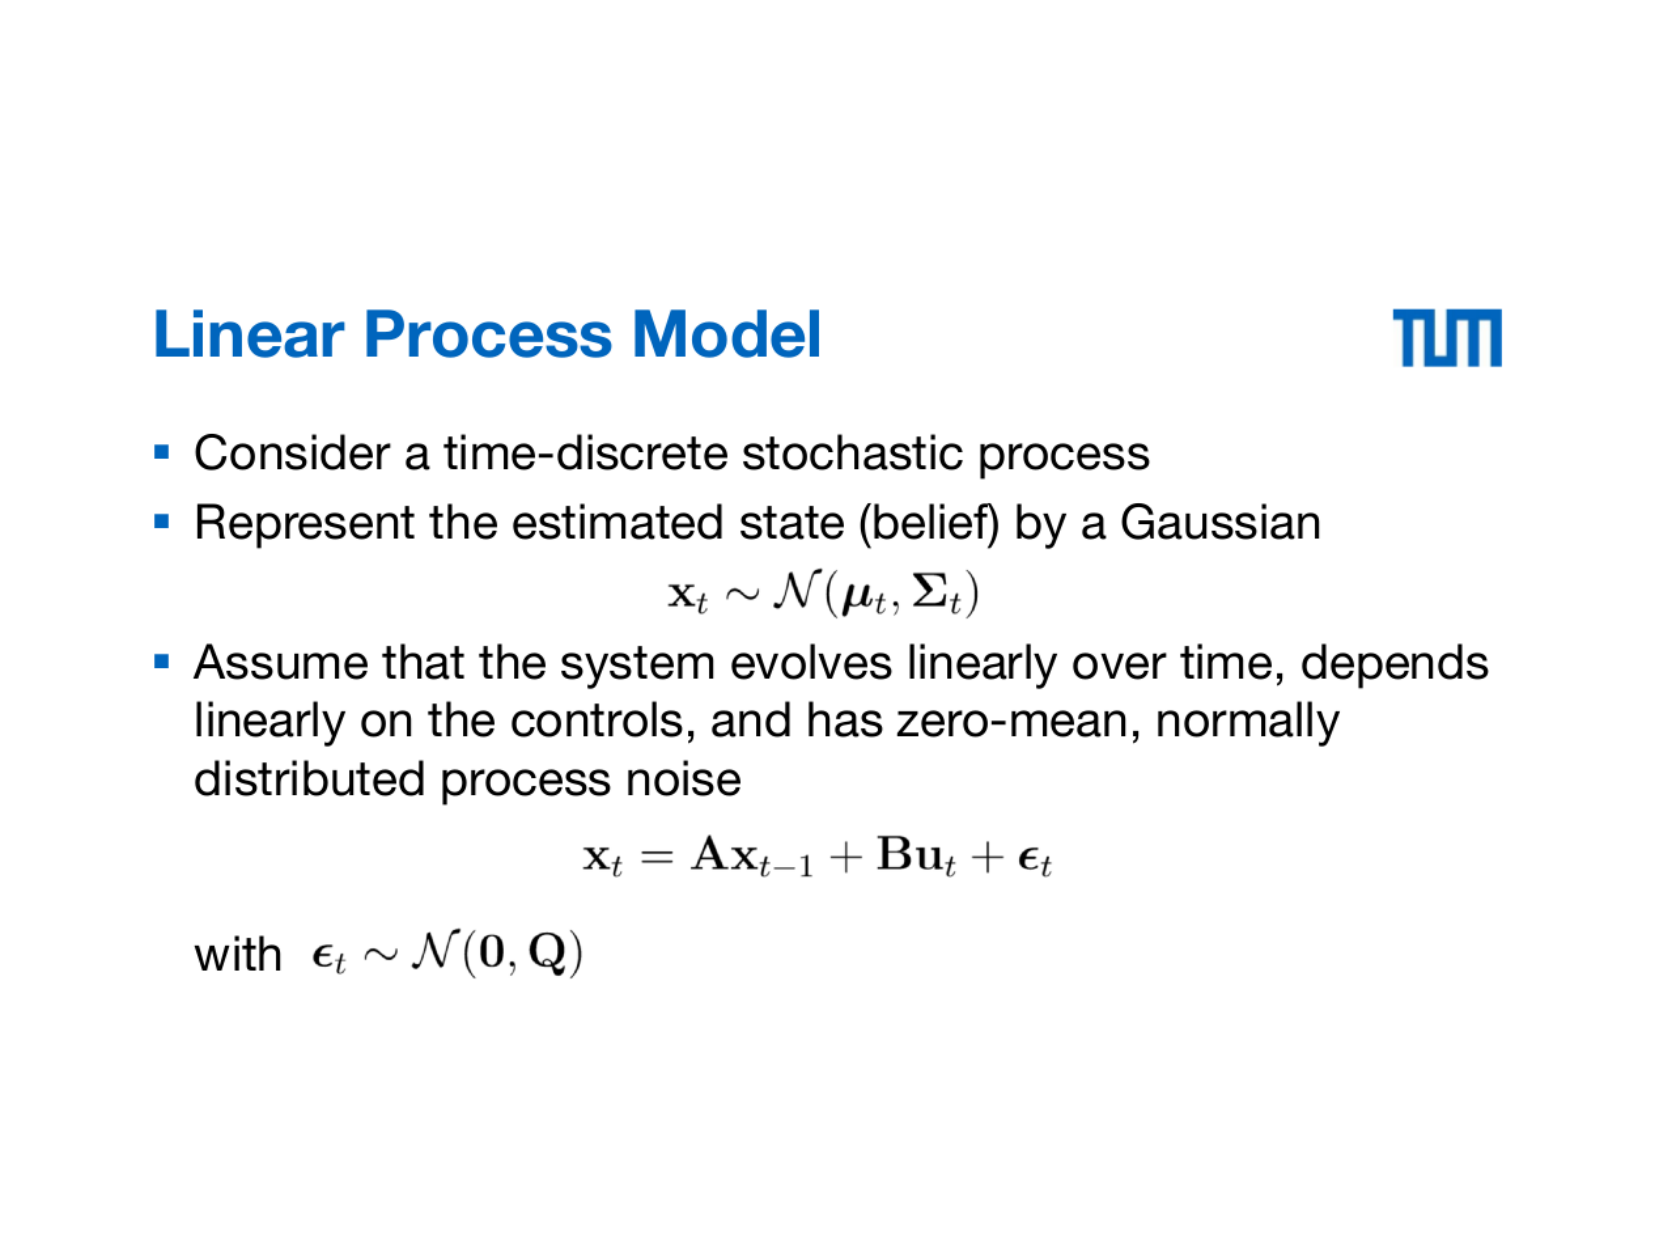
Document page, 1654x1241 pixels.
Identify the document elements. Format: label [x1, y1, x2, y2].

picture [110, 290, 1544, 1010]
